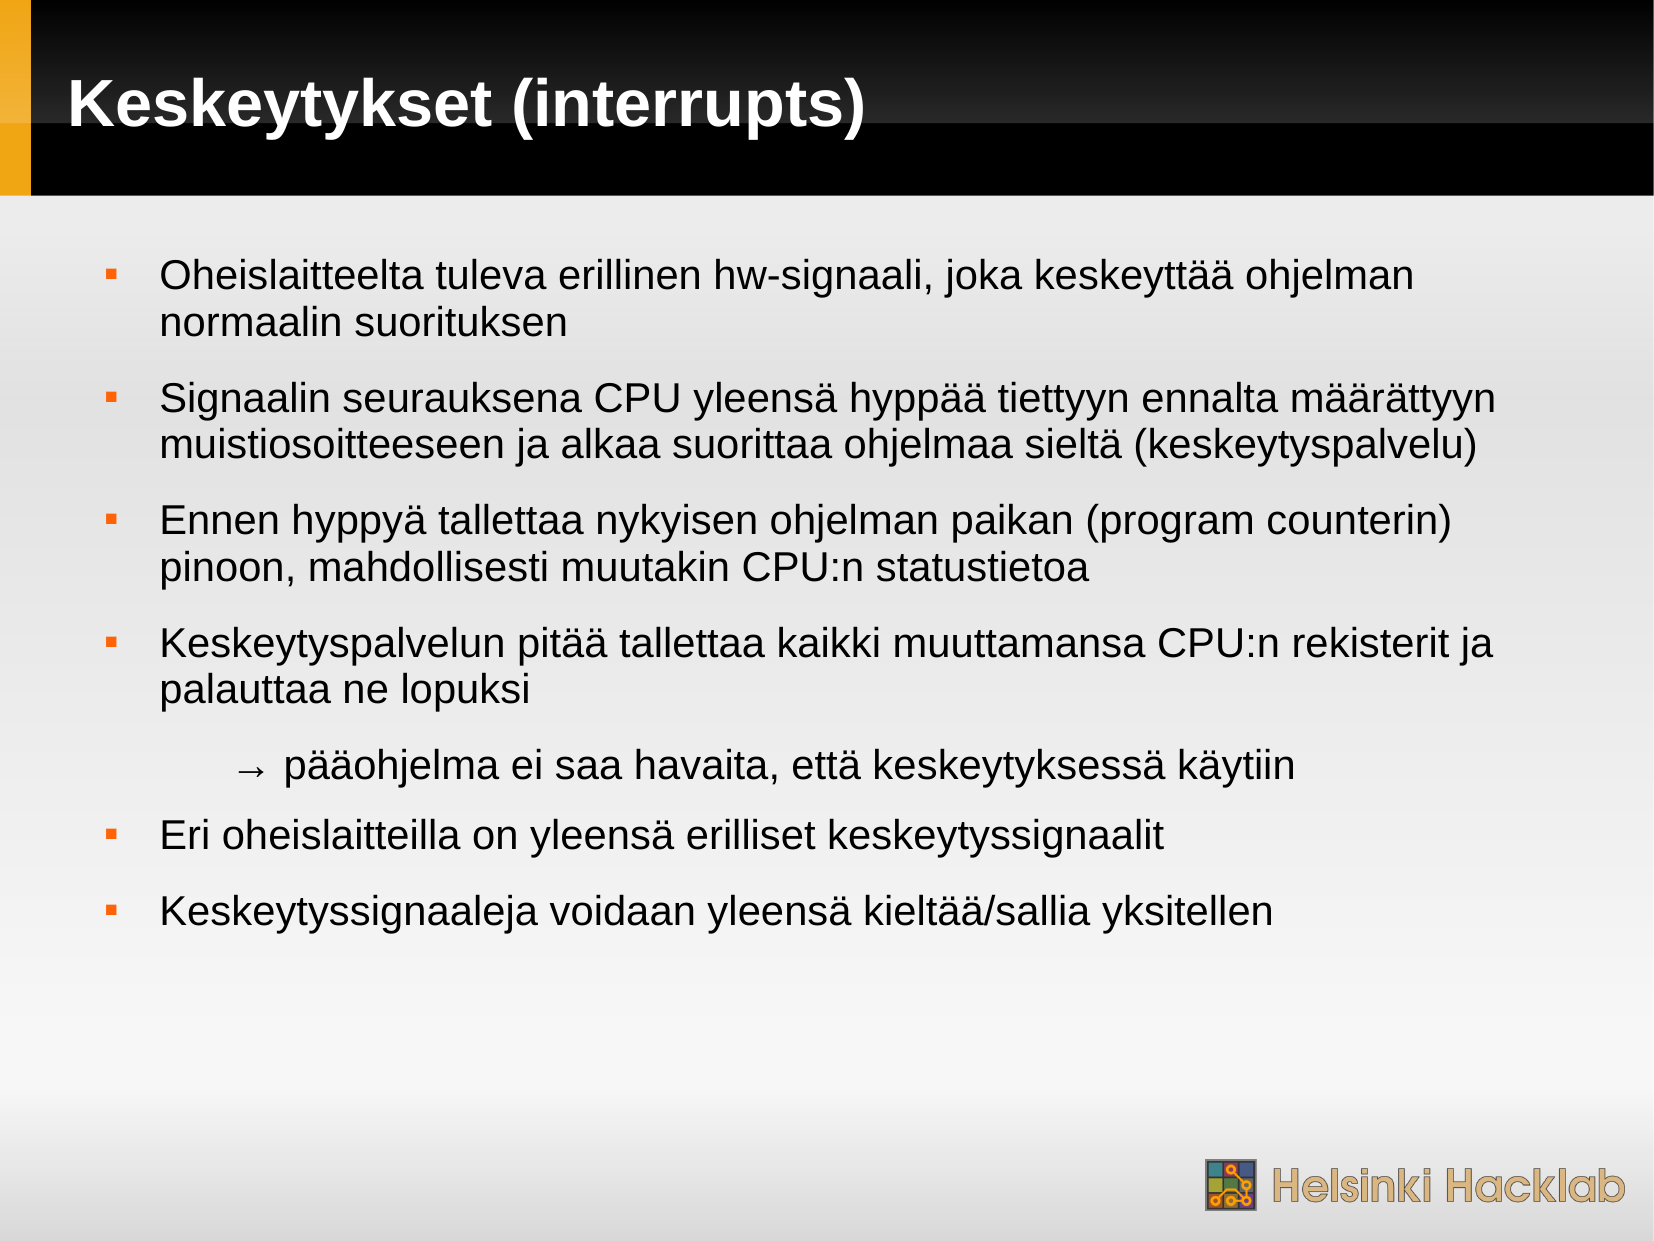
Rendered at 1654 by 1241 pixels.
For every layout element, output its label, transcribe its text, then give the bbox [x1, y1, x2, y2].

title Keskeytykset (interrupts) [67, 0, 1556, 208]
picture [0, 0, 1654, 1241]
list Oheislaitteelta tuleva erillinen hw-signaali, joka keskeyttää ohjelman normaalin suorituksen Signaalin seurauksena CPU yleensä hyppää tiettyyn ennalta määrättyyn muistiosoitteeseen ja alkaa suorittaa ohjelmaa sieltä (keskeytyspalvelu) Ennen hyppyä tallettaa nykyisen ohjelman paikan (program counterin) pinoon, mahdollisesti muutakin CPU:n statustietoa Keskeytyspalvelun pitää tallettaa kaikki muuttamansa CPU:n rekisterit ja palauttaa ne lopuksi → pääohjelma ei saa havaita, että keskeytyksessä käytiin Eri oheislaitteilla on yleensä erilliset keskeytyssignaalit Keskeytyssignaaleja voidaan yleensä kieltää/sallia yksitellen [88, 252, 1512, 1071]
